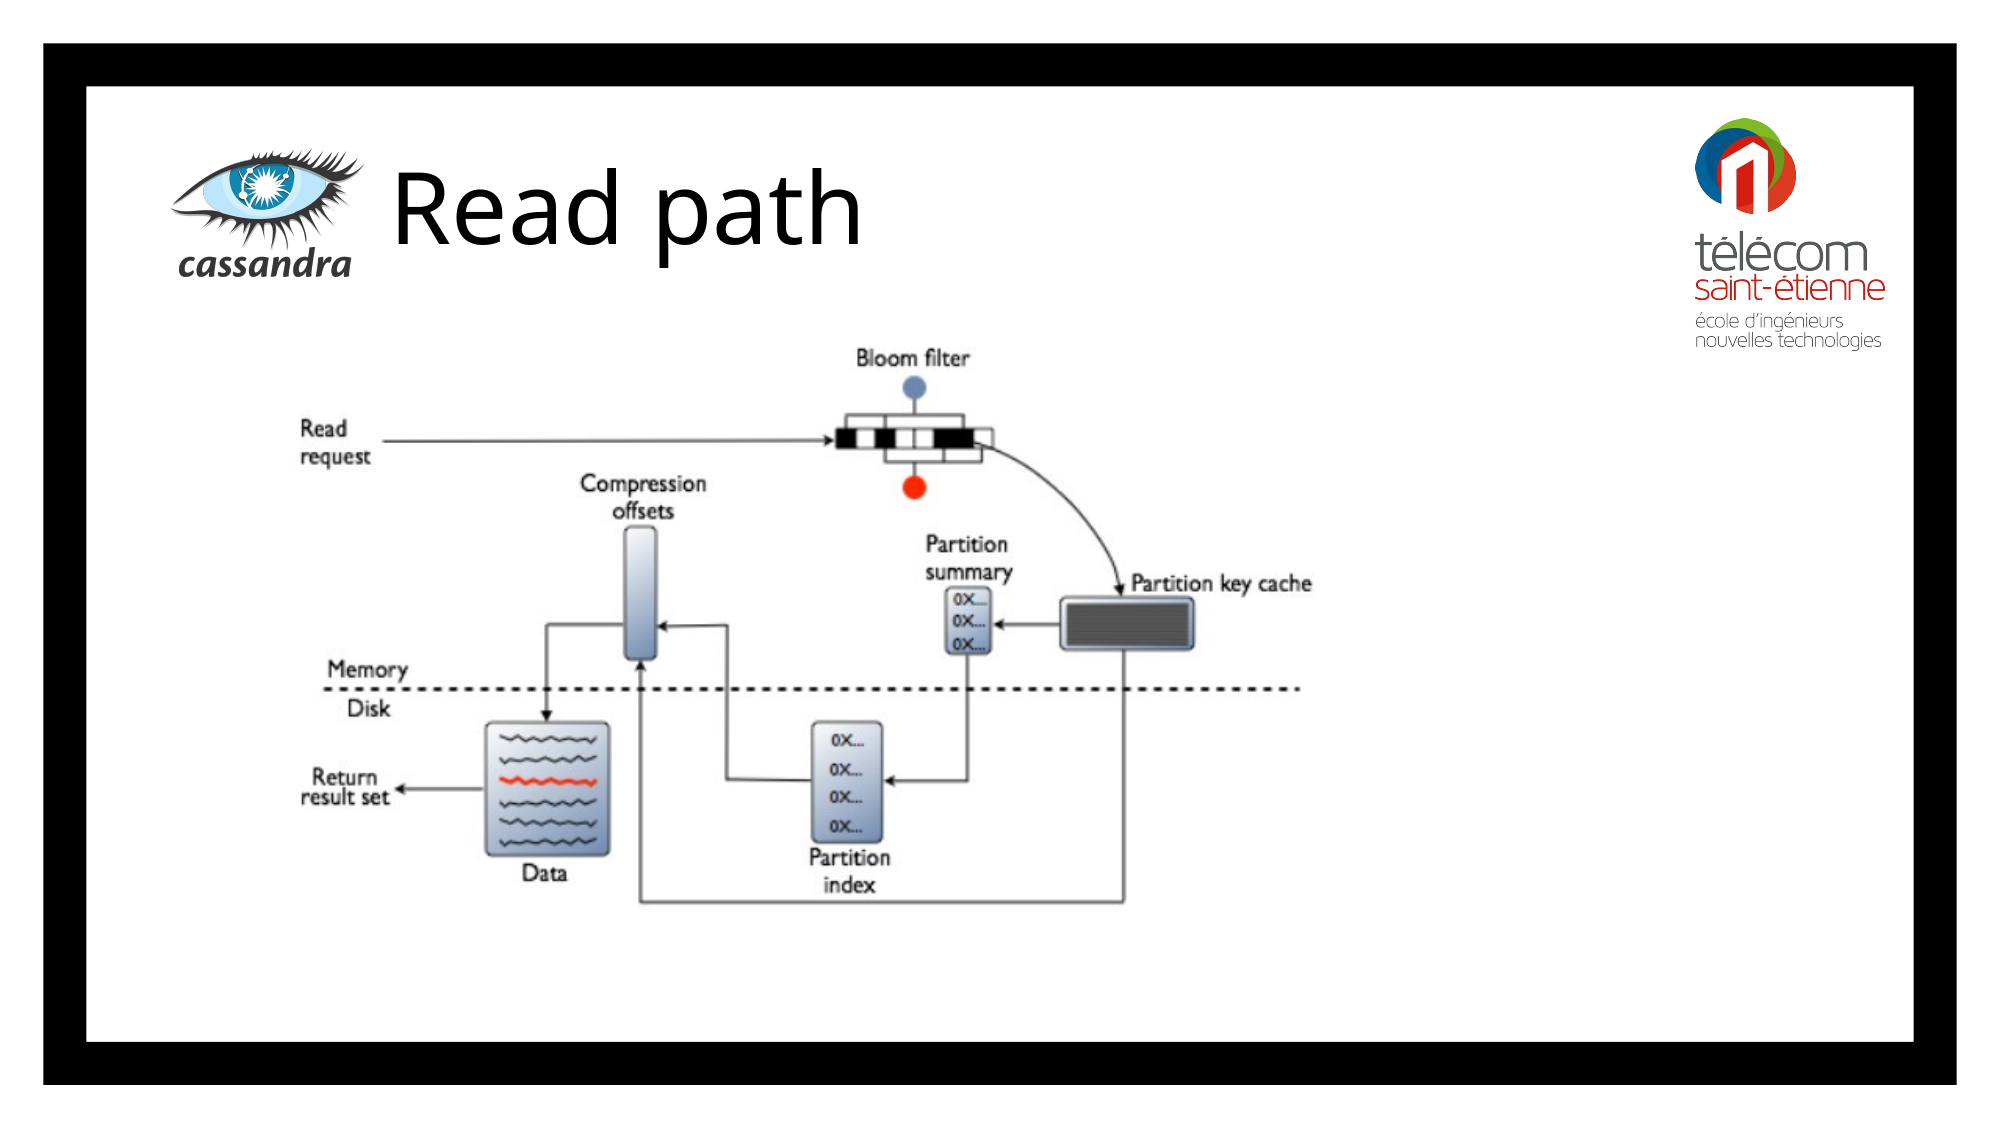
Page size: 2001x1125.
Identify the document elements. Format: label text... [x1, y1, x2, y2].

title Read path [369, 138, 1849, 304]
picture [1695, 118, 1885, 351]
picture [166, 144, 368, 280]
picture [1715, 134, 1730, 138]
picture [288, 335, 1343, 922]
